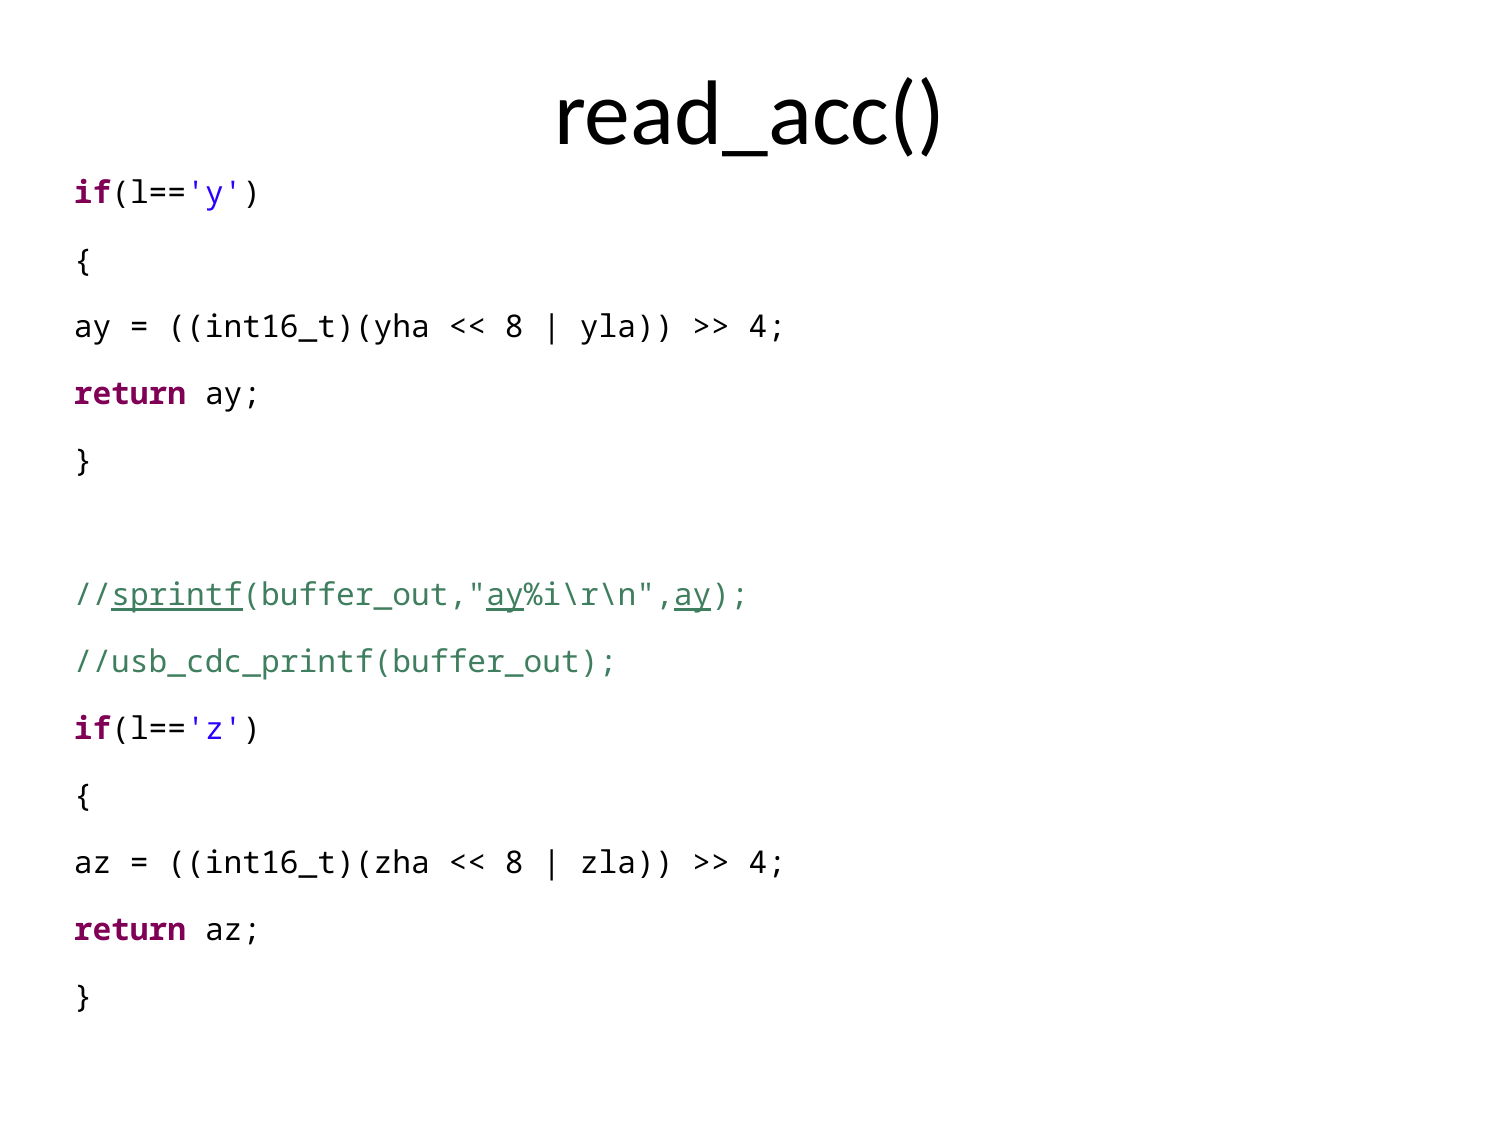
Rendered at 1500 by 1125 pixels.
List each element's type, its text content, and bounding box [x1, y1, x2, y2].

title read_acc() [75, 45, 1425, 233]
list if(l=='y') { ay = ((int16_t)(yha << 8 | yla)) >> 4; return ay; } //sprintf(buffer_out,"ay%i\r\n",ay); //usb_cdc_printf(buffer_out); if(l=='z') { az = ((int16_t)(zha << 8 | zla)) >> 4; return az; } [59, 165, 1409, 1005]
